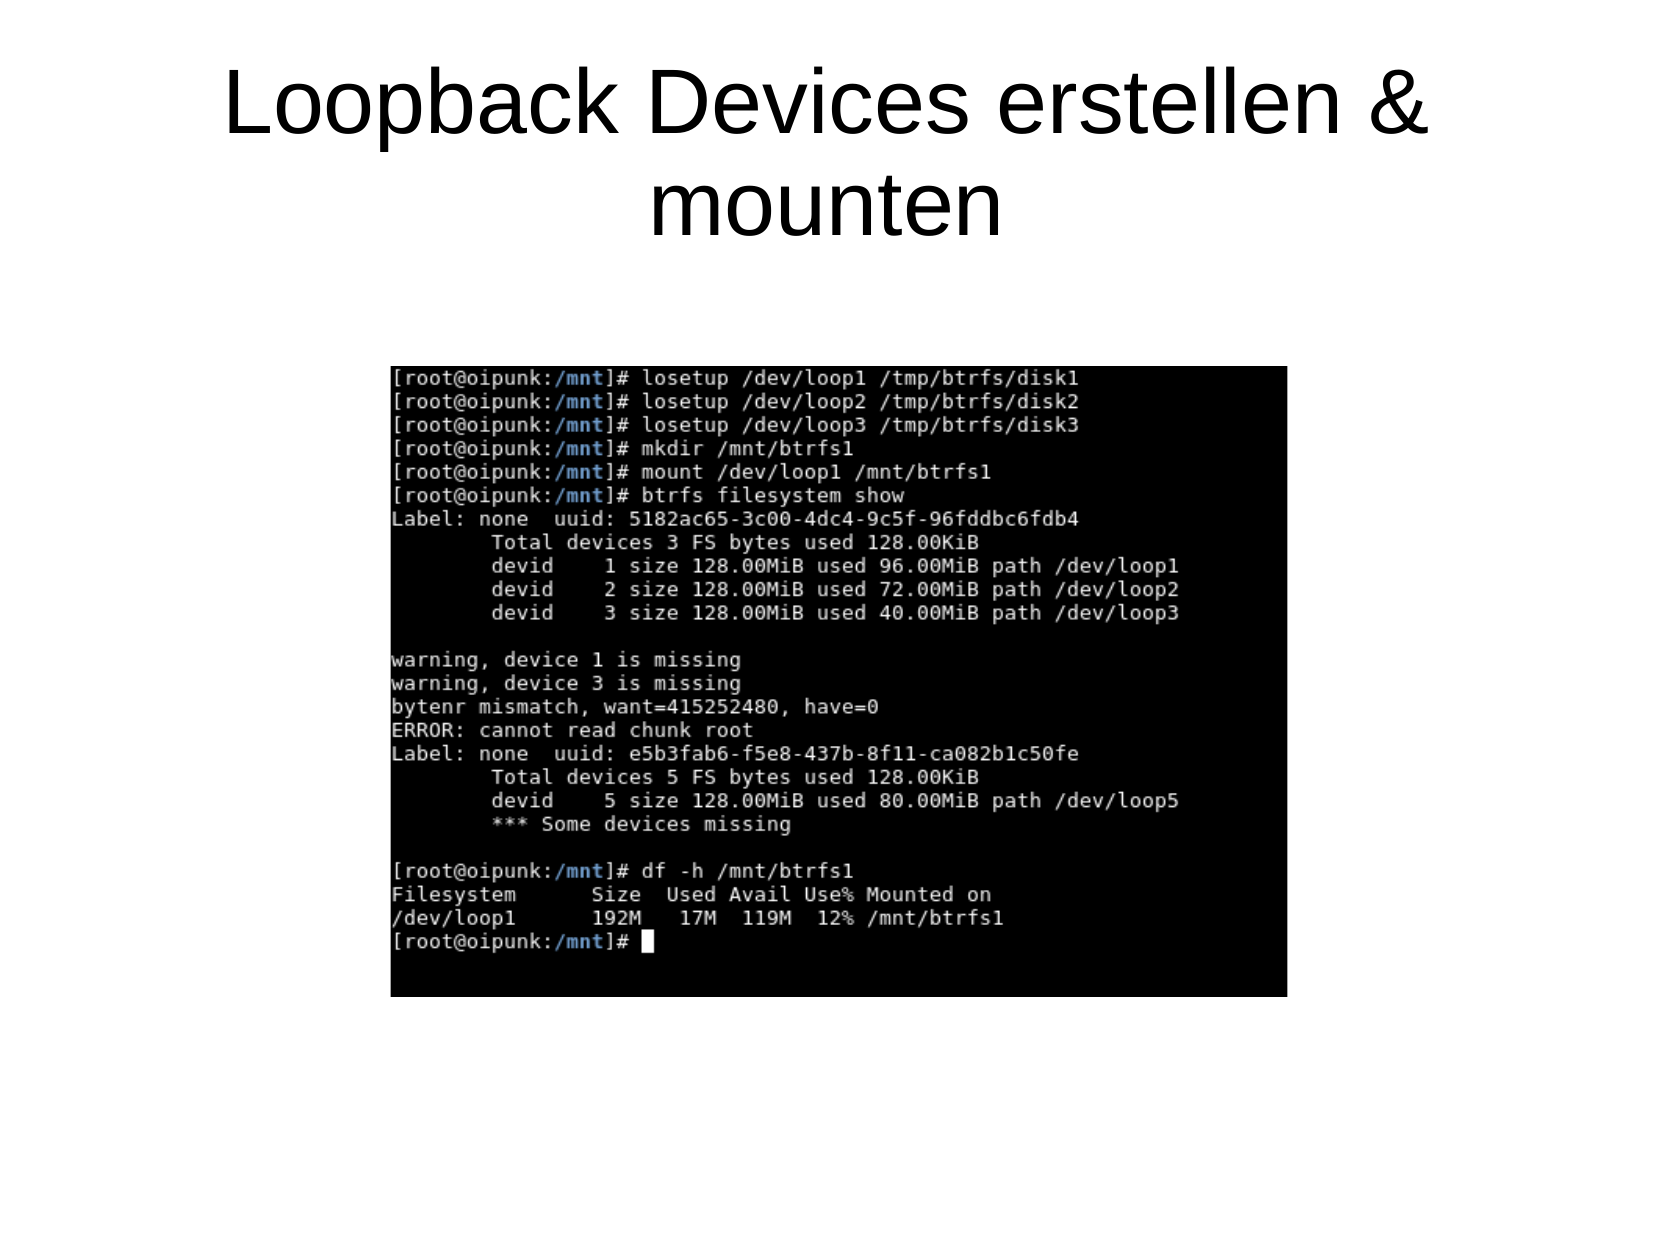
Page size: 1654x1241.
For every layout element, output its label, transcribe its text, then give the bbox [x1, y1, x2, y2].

title Loopback Devices erstellen & mounten [82, 49, 1571, 257]
picture [390, 366, 1288, 997]
